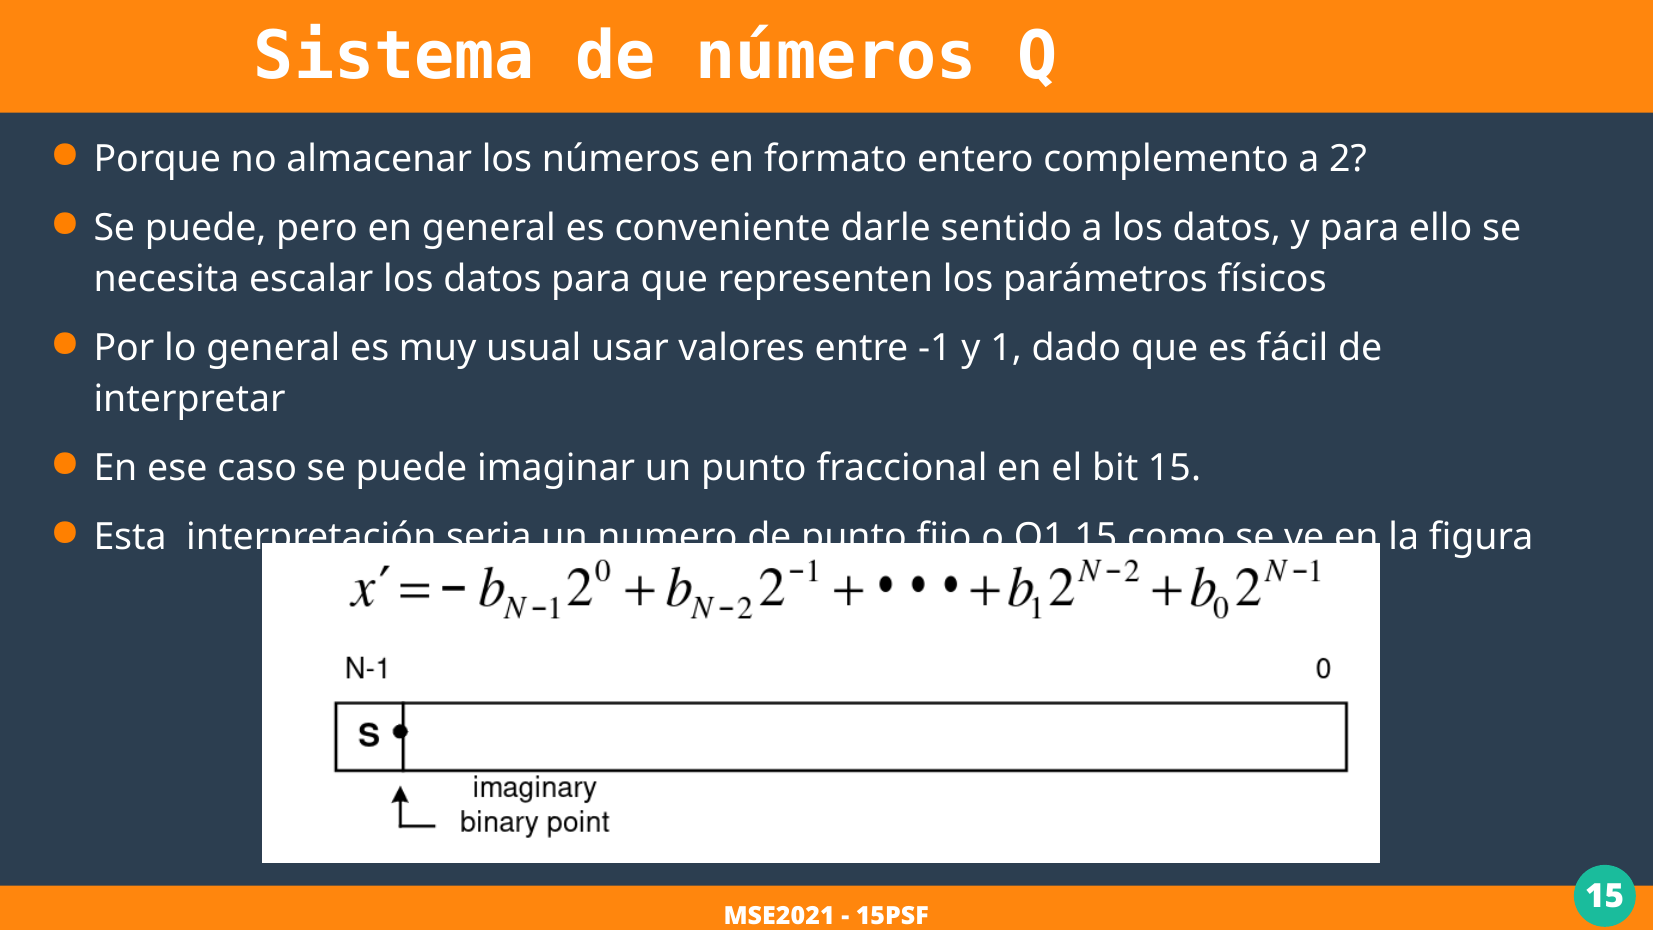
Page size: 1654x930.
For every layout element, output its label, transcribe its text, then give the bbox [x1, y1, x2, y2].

picture [262, 563, 1380, 863]
title Sistema de números Q [253, 16, 1653, 113]
list Porque no almacenar los números en formato entero complemento a 2? Se puede, pero en general es conveniente darle sentido a los datos, y para ello se necesita escalar los datos para que representen los parámetros físicos Por lo general es muy usual usar valores entre -1 y 1, dado que es fácil de interpretar En ese caso se puede imaginar un punto fraccional en el bit 15. Esta interpretación seria un numero de punto fijo o Q1.15 como se ve en la figura [35, 131, 1576, 563]
